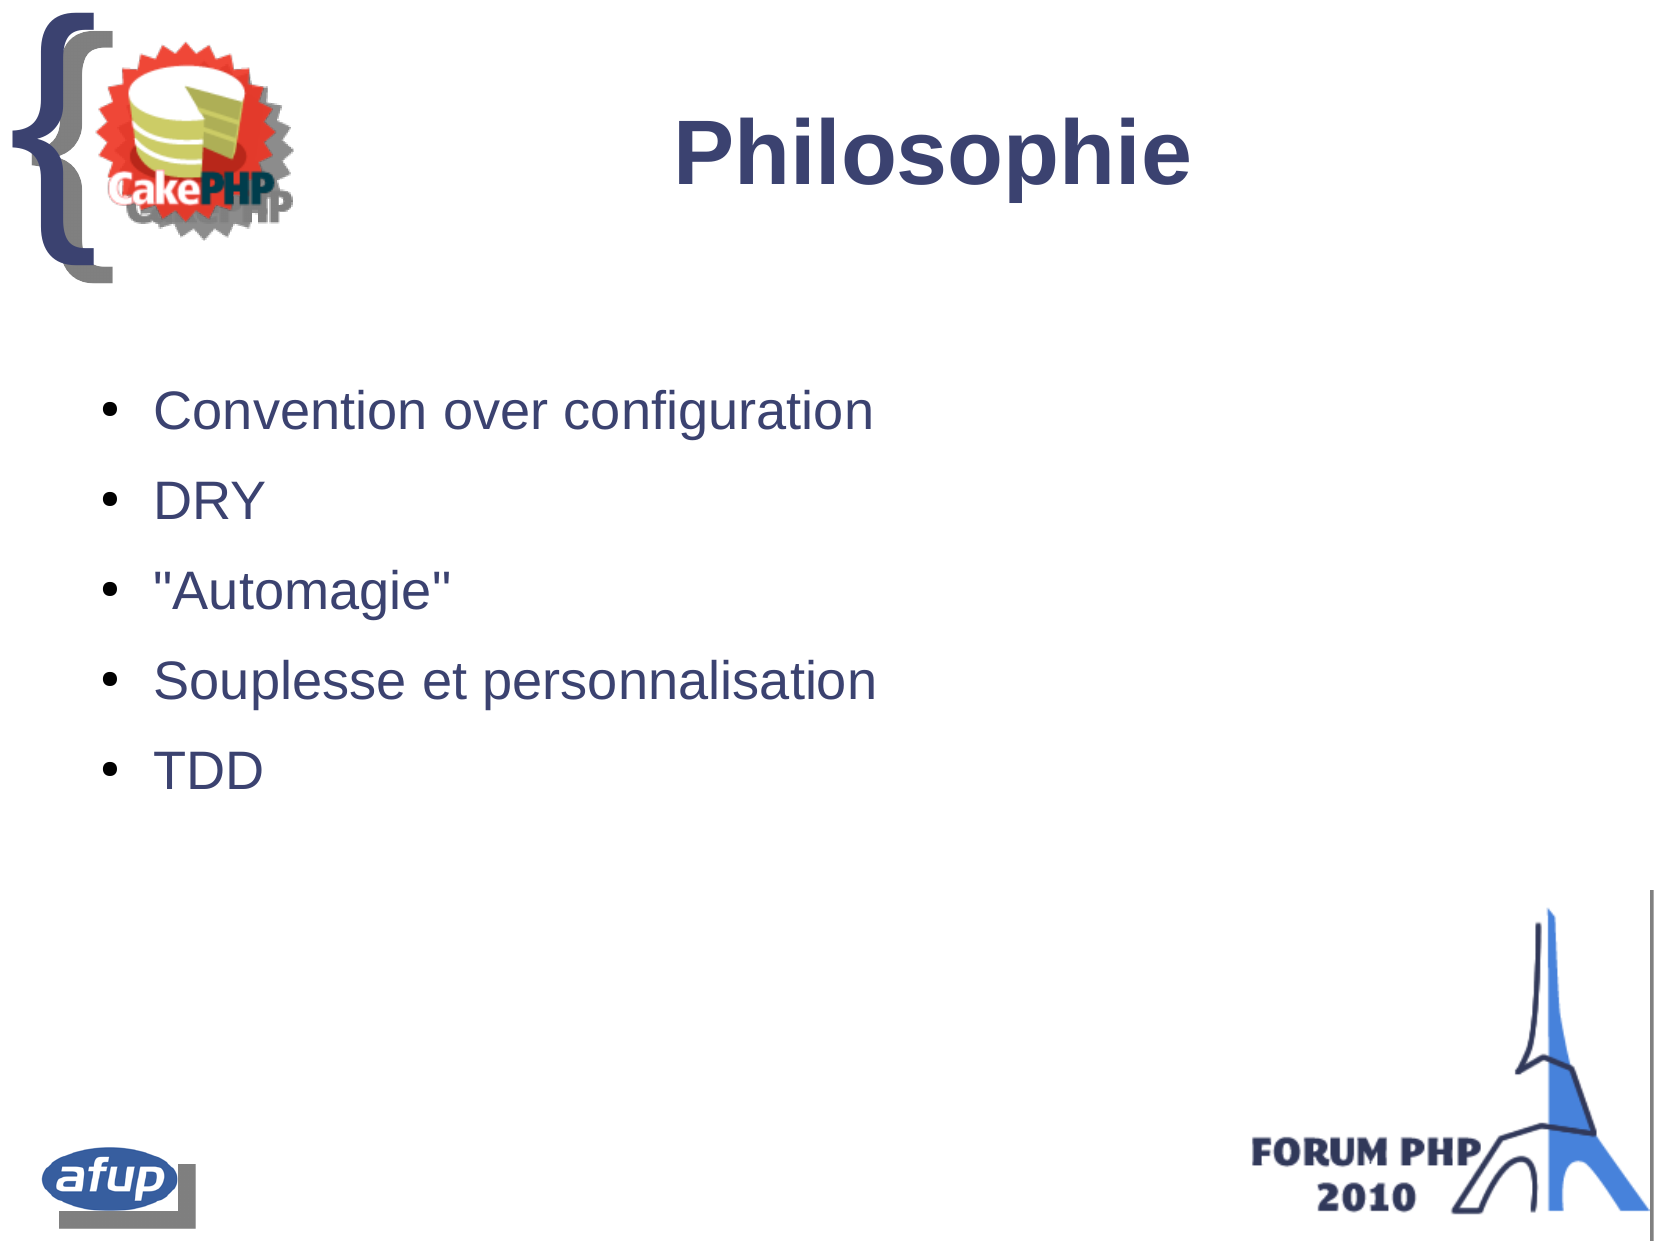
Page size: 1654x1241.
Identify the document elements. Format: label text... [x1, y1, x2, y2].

picture [1240, 872, 1650, 1241]
picture [88, 35, 284, 231]
list Convention over configuration DRY "Automagie" Souplesse et personnalisation TDD [82, 290, 1571, 1094]
picture [41, 1146, 178, 1211]
title Philosophie [295, 56, 1571, 250]
